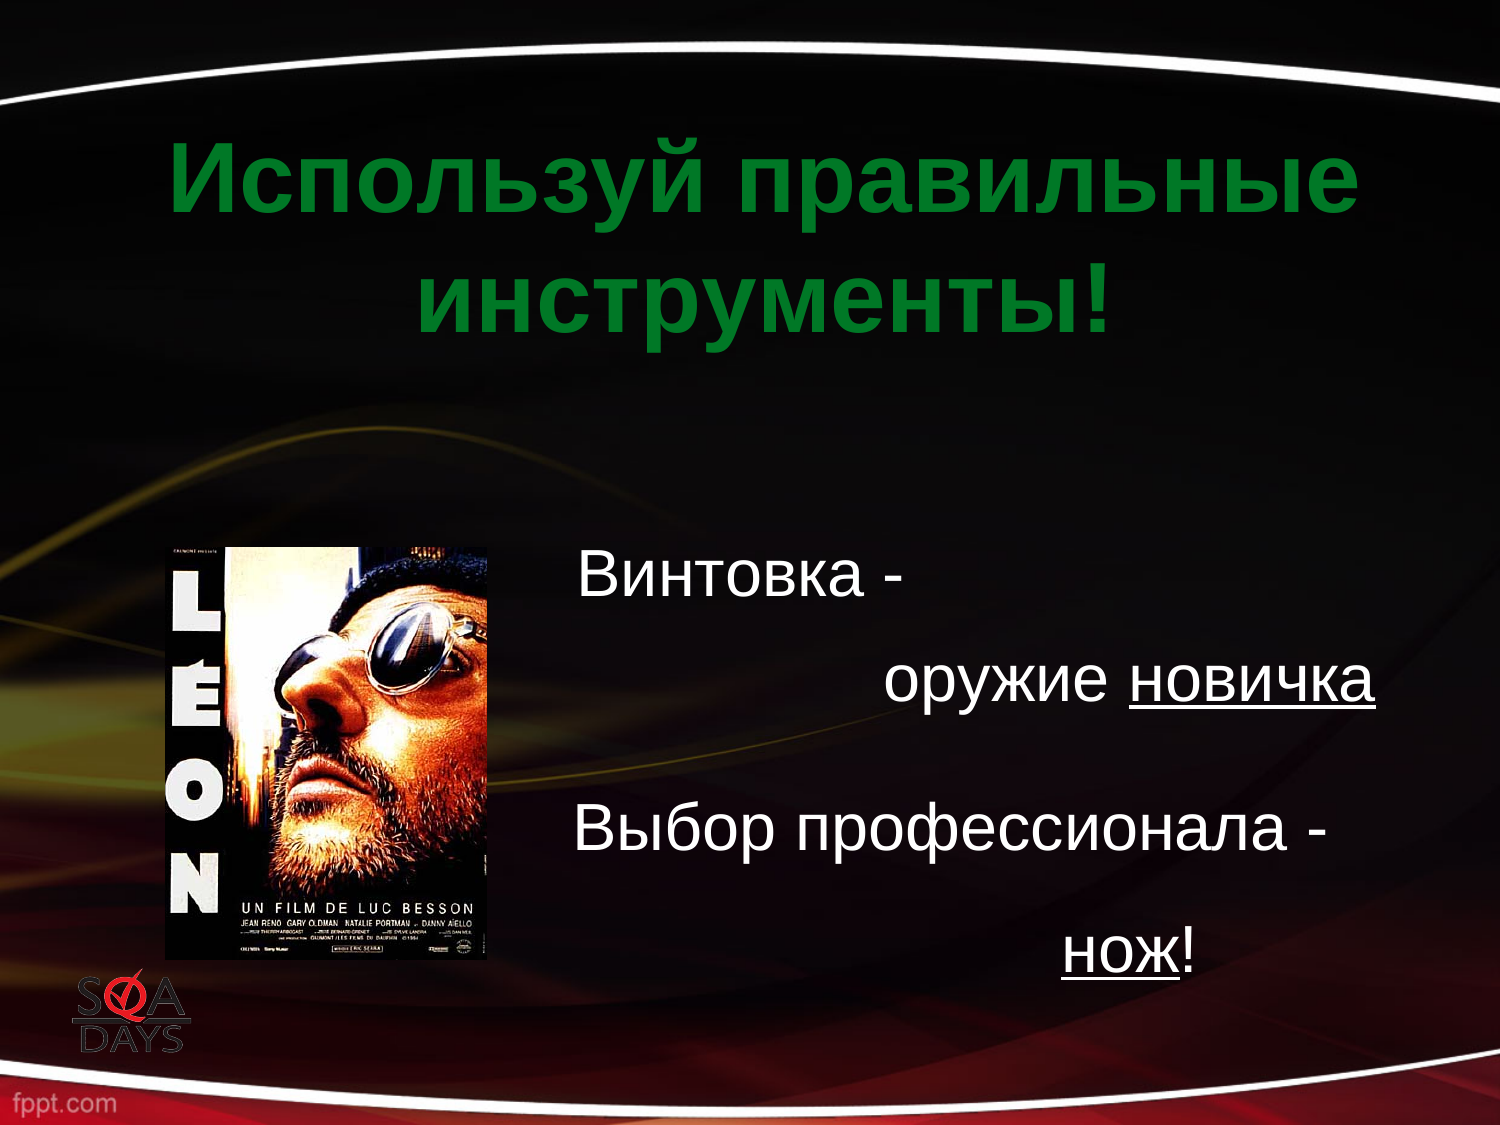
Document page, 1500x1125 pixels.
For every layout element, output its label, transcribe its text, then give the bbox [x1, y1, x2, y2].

title нож! [829, 872, 1430, 1021]
picture [0, 0, 1500, 1125]
title Выбор профессионала - [525, 776, 1396, 872]
title Используй правильные инструменты! [105, 104, 1426, 361]
title оружие новичка [829, 576, 1430, 773]
title Винтовка - [525, 522, 976, 618]
